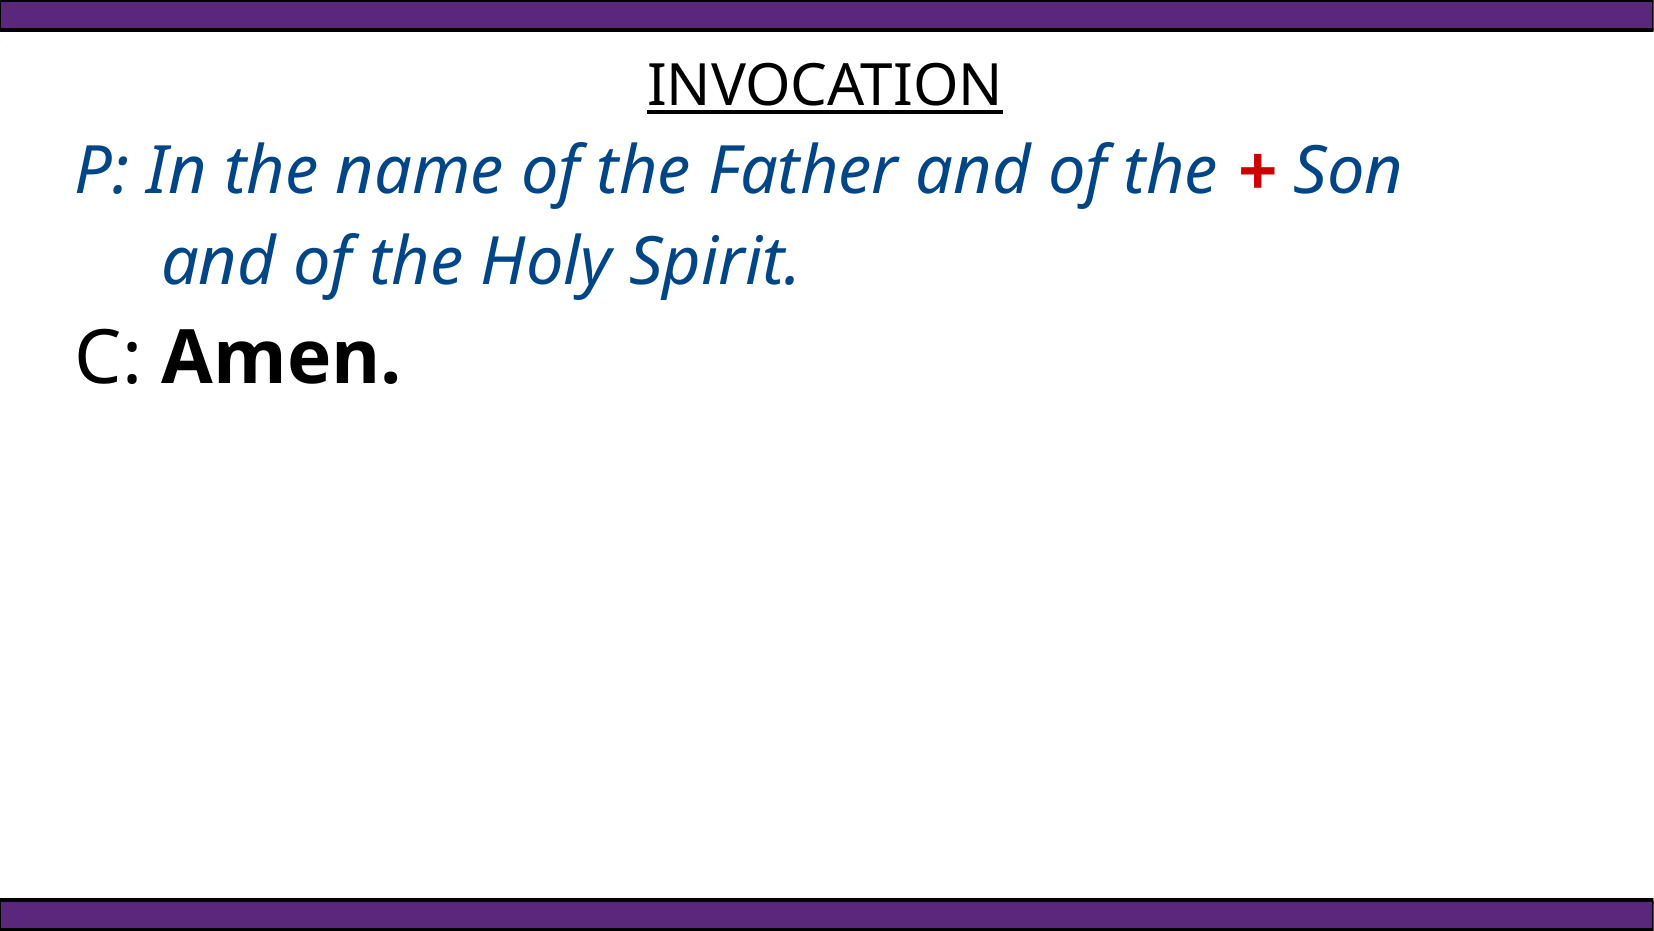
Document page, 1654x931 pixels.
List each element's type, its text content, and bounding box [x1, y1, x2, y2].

picture [0, 31, 1654, 900]
text_box INVOCATION P: In the name of the Father and of the + Son and of the Holy Spirit. C: Amen. [60, 35, 1591, 406]
text_box [0, 900, 1654, 931]
text_box [0, 0, 1654, 31]
